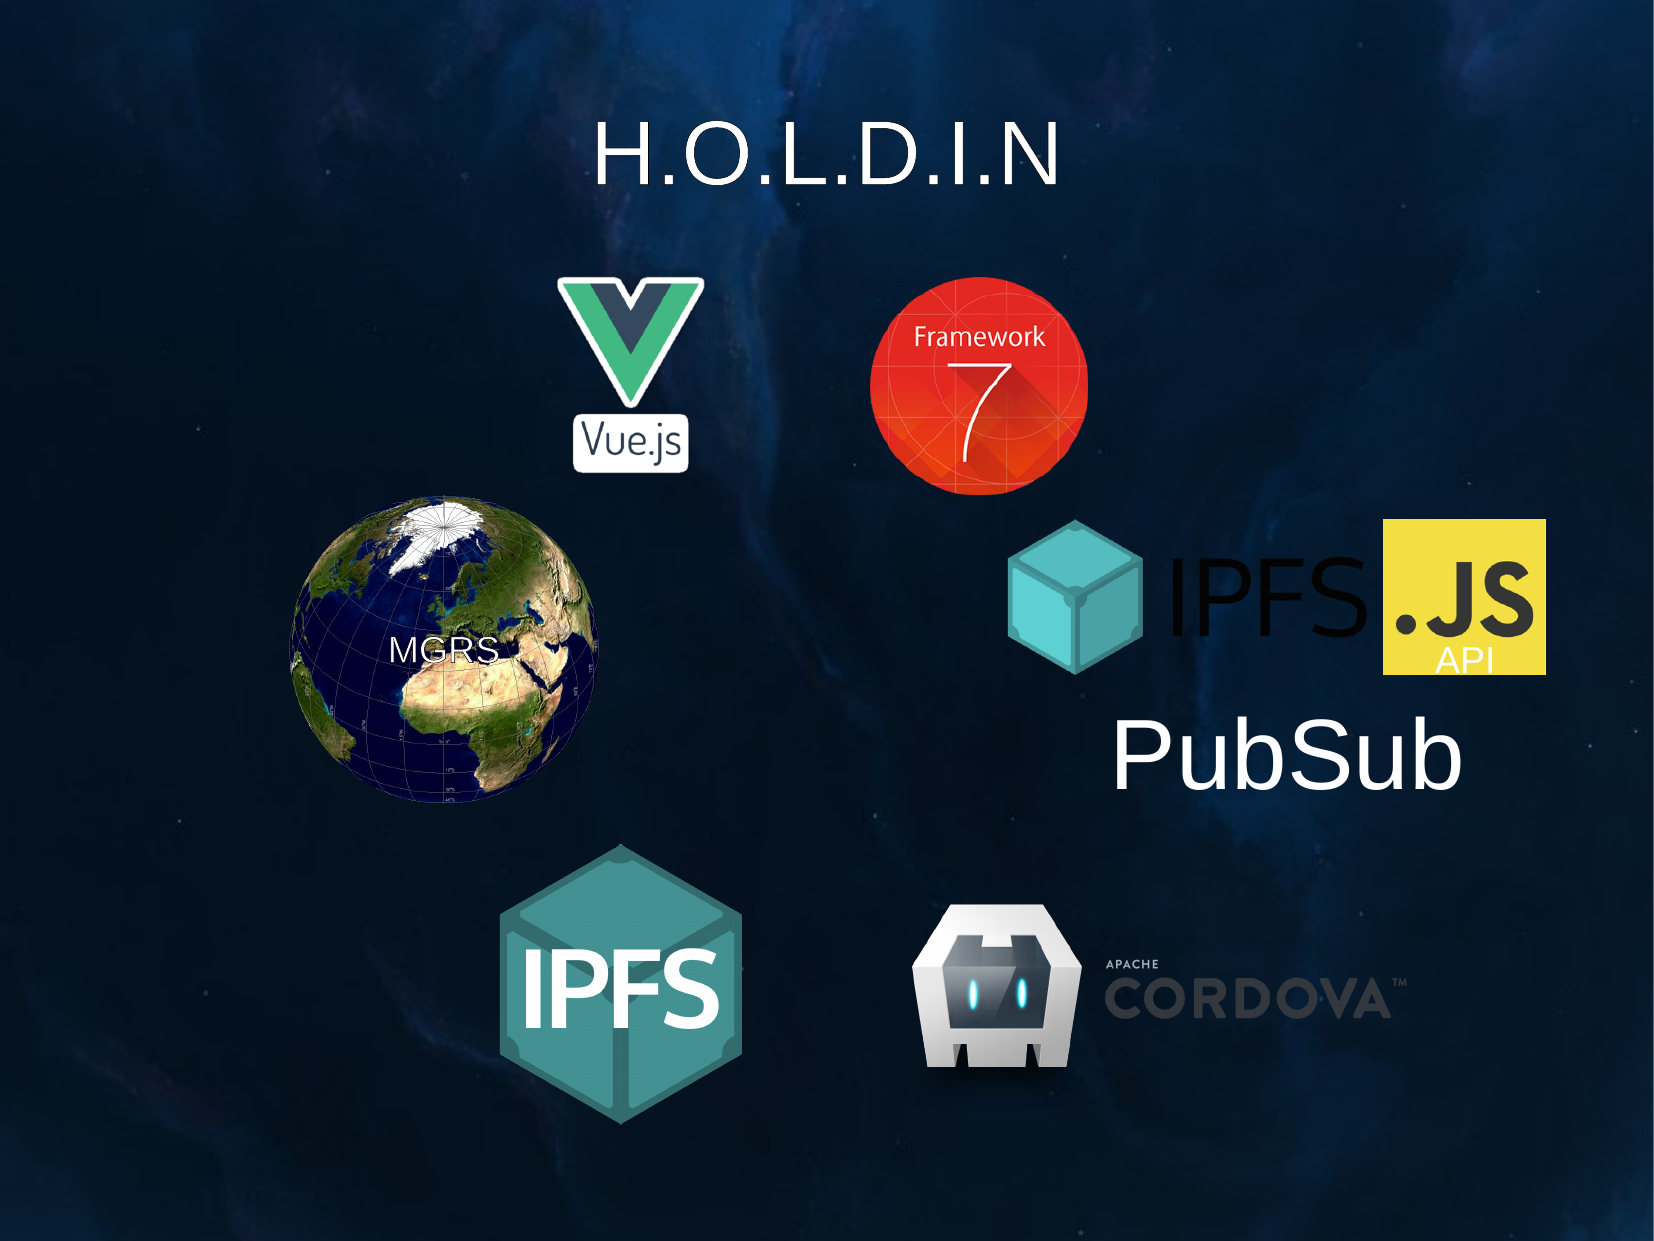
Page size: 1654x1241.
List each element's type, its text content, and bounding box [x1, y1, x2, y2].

text_box PubSub [1095, 692, 1546, 931]
picture [0, 0, 1654, 1241]
title H.O.L.D.I.N [82, 49, 1571, 257]
